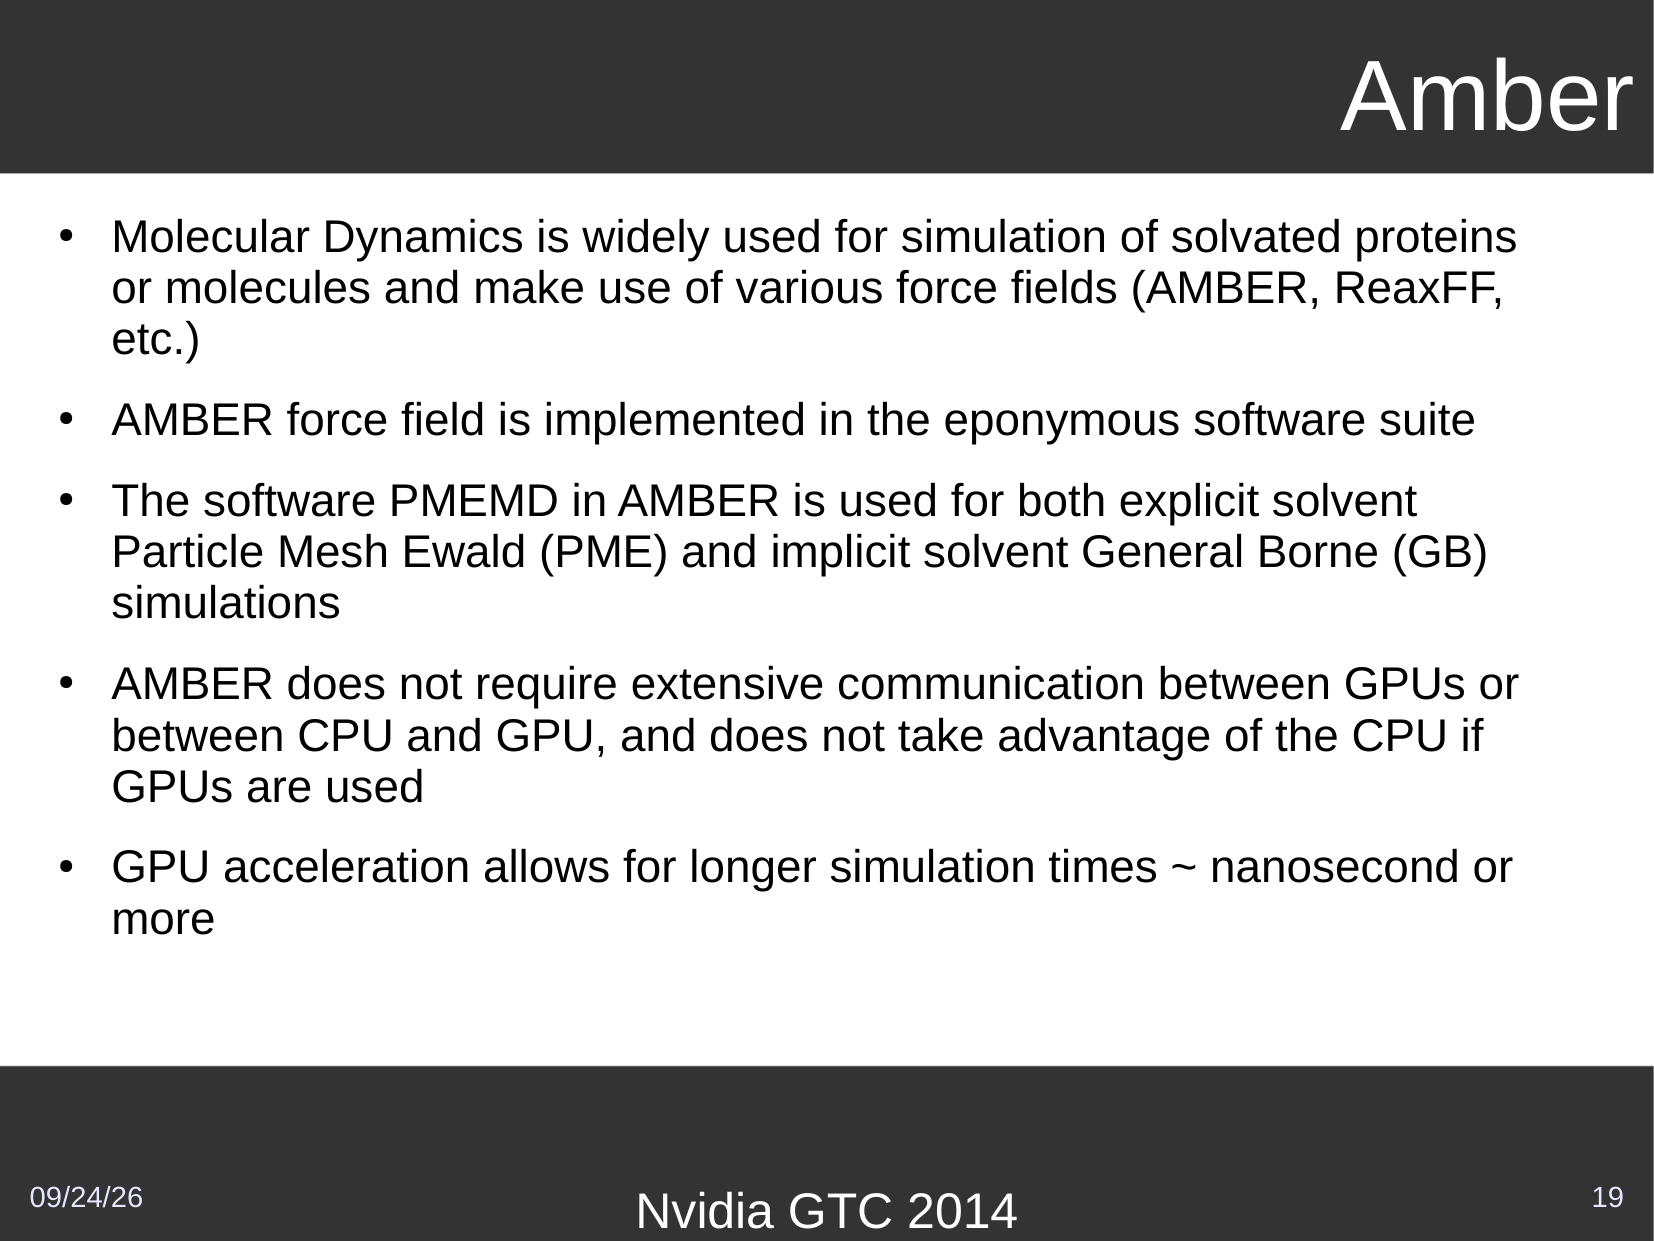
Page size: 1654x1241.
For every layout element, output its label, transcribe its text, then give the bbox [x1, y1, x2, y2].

list Molecular Dynamics is widely used for simulation of solvated proteins or molecules and make use of various force fields (AMBER, ReaxFF, etc.) AMBER force field is implemented in the eponymous software suite The software PMEMD in AMBER is used for both explicit solvent Particle Mesh Ewald (PME) and implicit solvent General Borne (GB) simulations AMBER does not require extensive communication between GPUs or between CPU and GPU, and does not take advantage of the CPU if GPUs are used GPU acceleration allows for longer simulation times ~ nanosecond or more [40, 210, 1561, 945]
picture [0, 0, 1654, 1241]
title Amber [40, 11, 1636, 181]
text_box Nvidia GTC 2014 [29, 1182, 1625, 1239]
